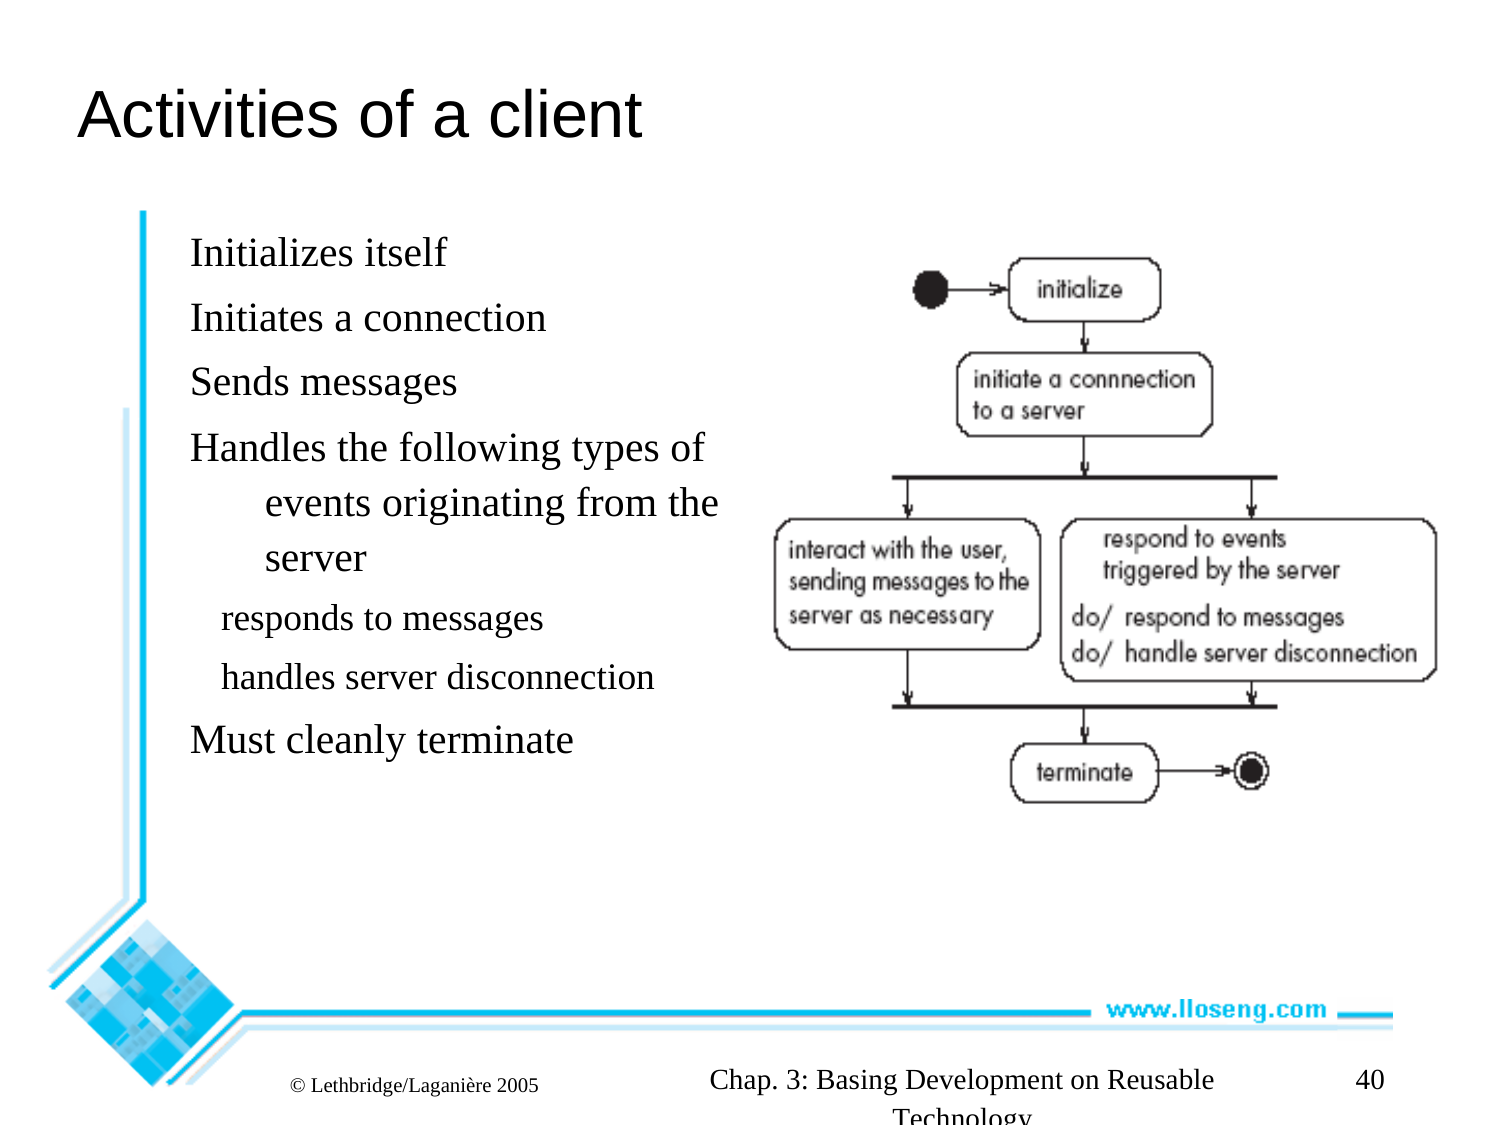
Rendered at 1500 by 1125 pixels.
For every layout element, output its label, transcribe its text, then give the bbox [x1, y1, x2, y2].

title Activities of a client [62, 37, 1413, 188]
text_box © Lethbridge/Laganière 2005 [275, 1062, 601, 1125]
text_box Chap. 3: Basing Development on Reusable Technology [624, 1050, 1300, 1125]
list Initializes itself Initiates a connection Sends messages Handles the following types of events originating from the server responds to messages handles server disconnection Must cleanly terminate [174, 212, 782, 1000]
picture [762, 249, 1450, 813]
text_box 15 [1325, 1050, 1401, 1125]
picture [35, 199, 1363, 1089]
